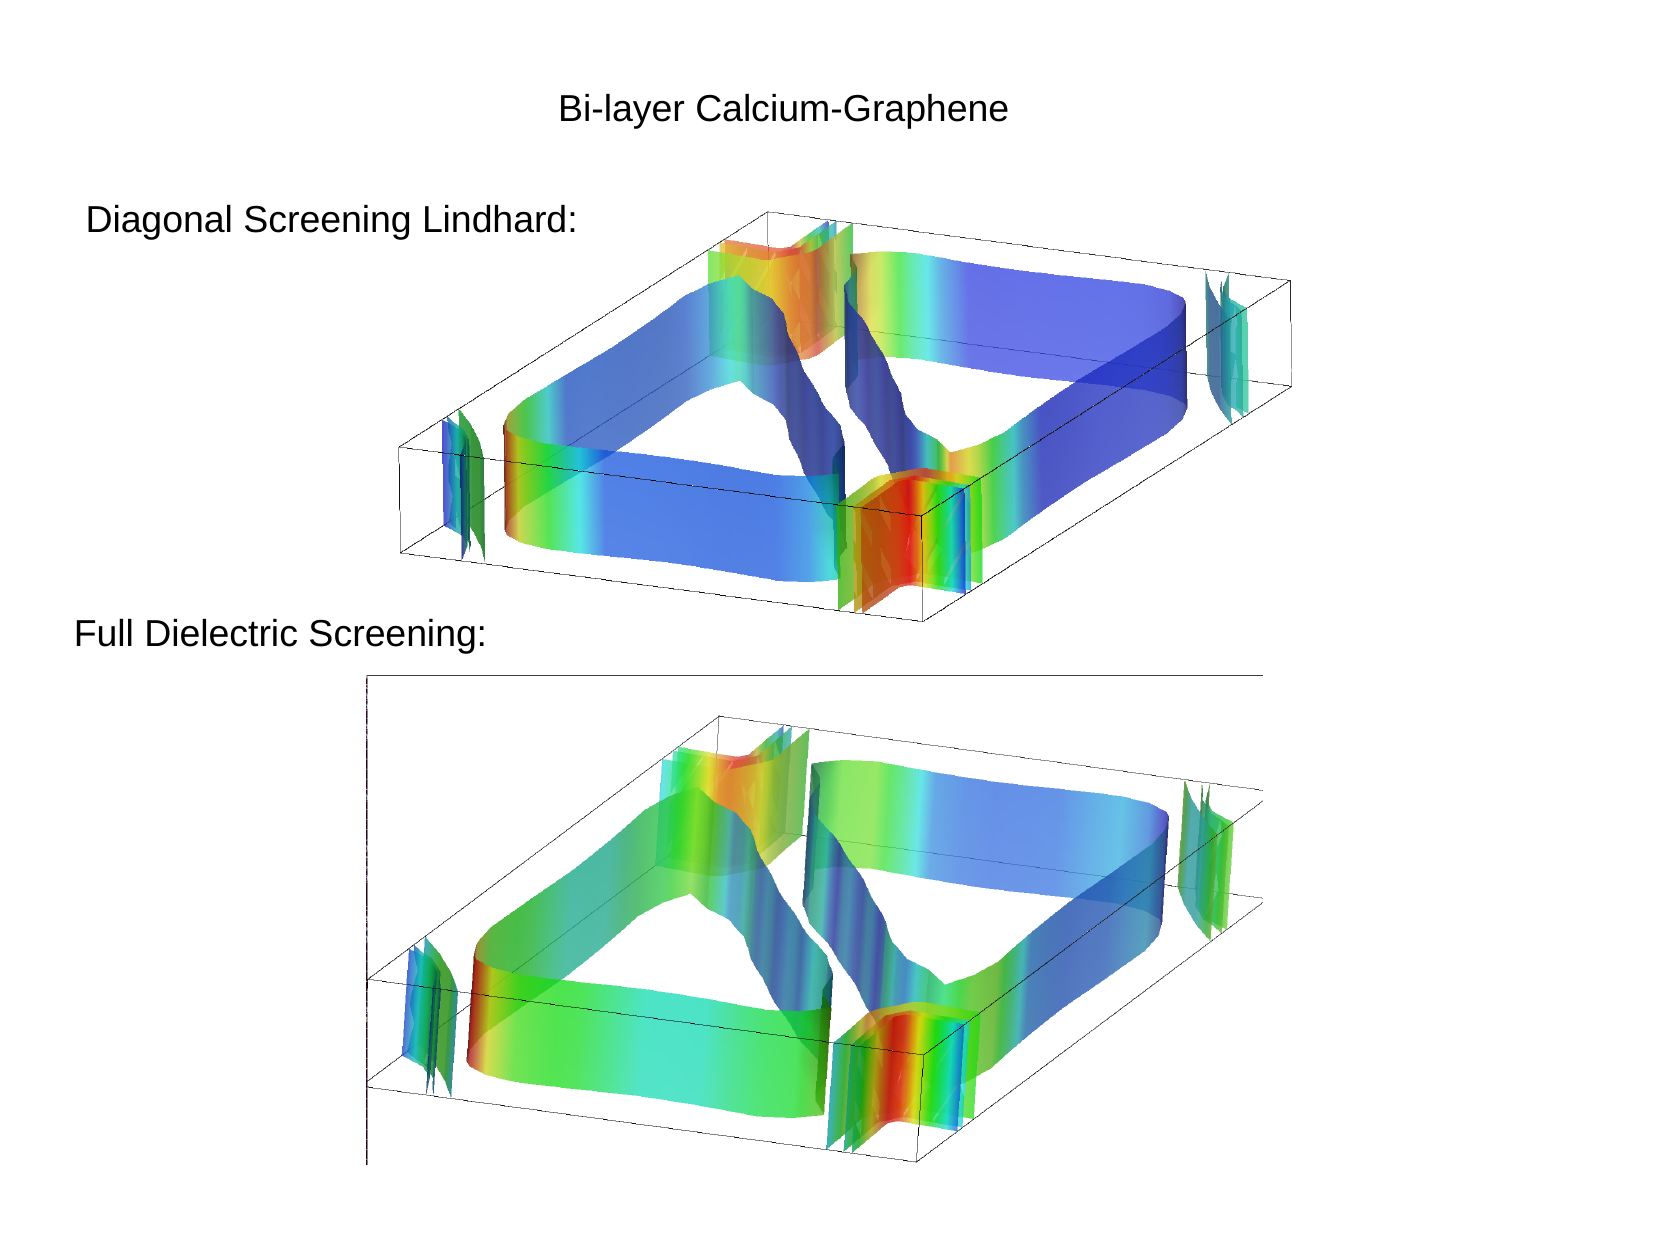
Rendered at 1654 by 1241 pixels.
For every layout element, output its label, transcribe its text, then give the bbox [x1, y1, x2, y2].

text_box Bi-layer Calcium-Graphene [543, 80, 1040, 138]
text_box Full Dielectric Screening: [59, 604, 686, 662]
picture [377, 204, 1300, 650]
picture [366, 675, 1263, 1165]
text_box Diagonal Screening Lindhard: [70, 191, 697, 249]
